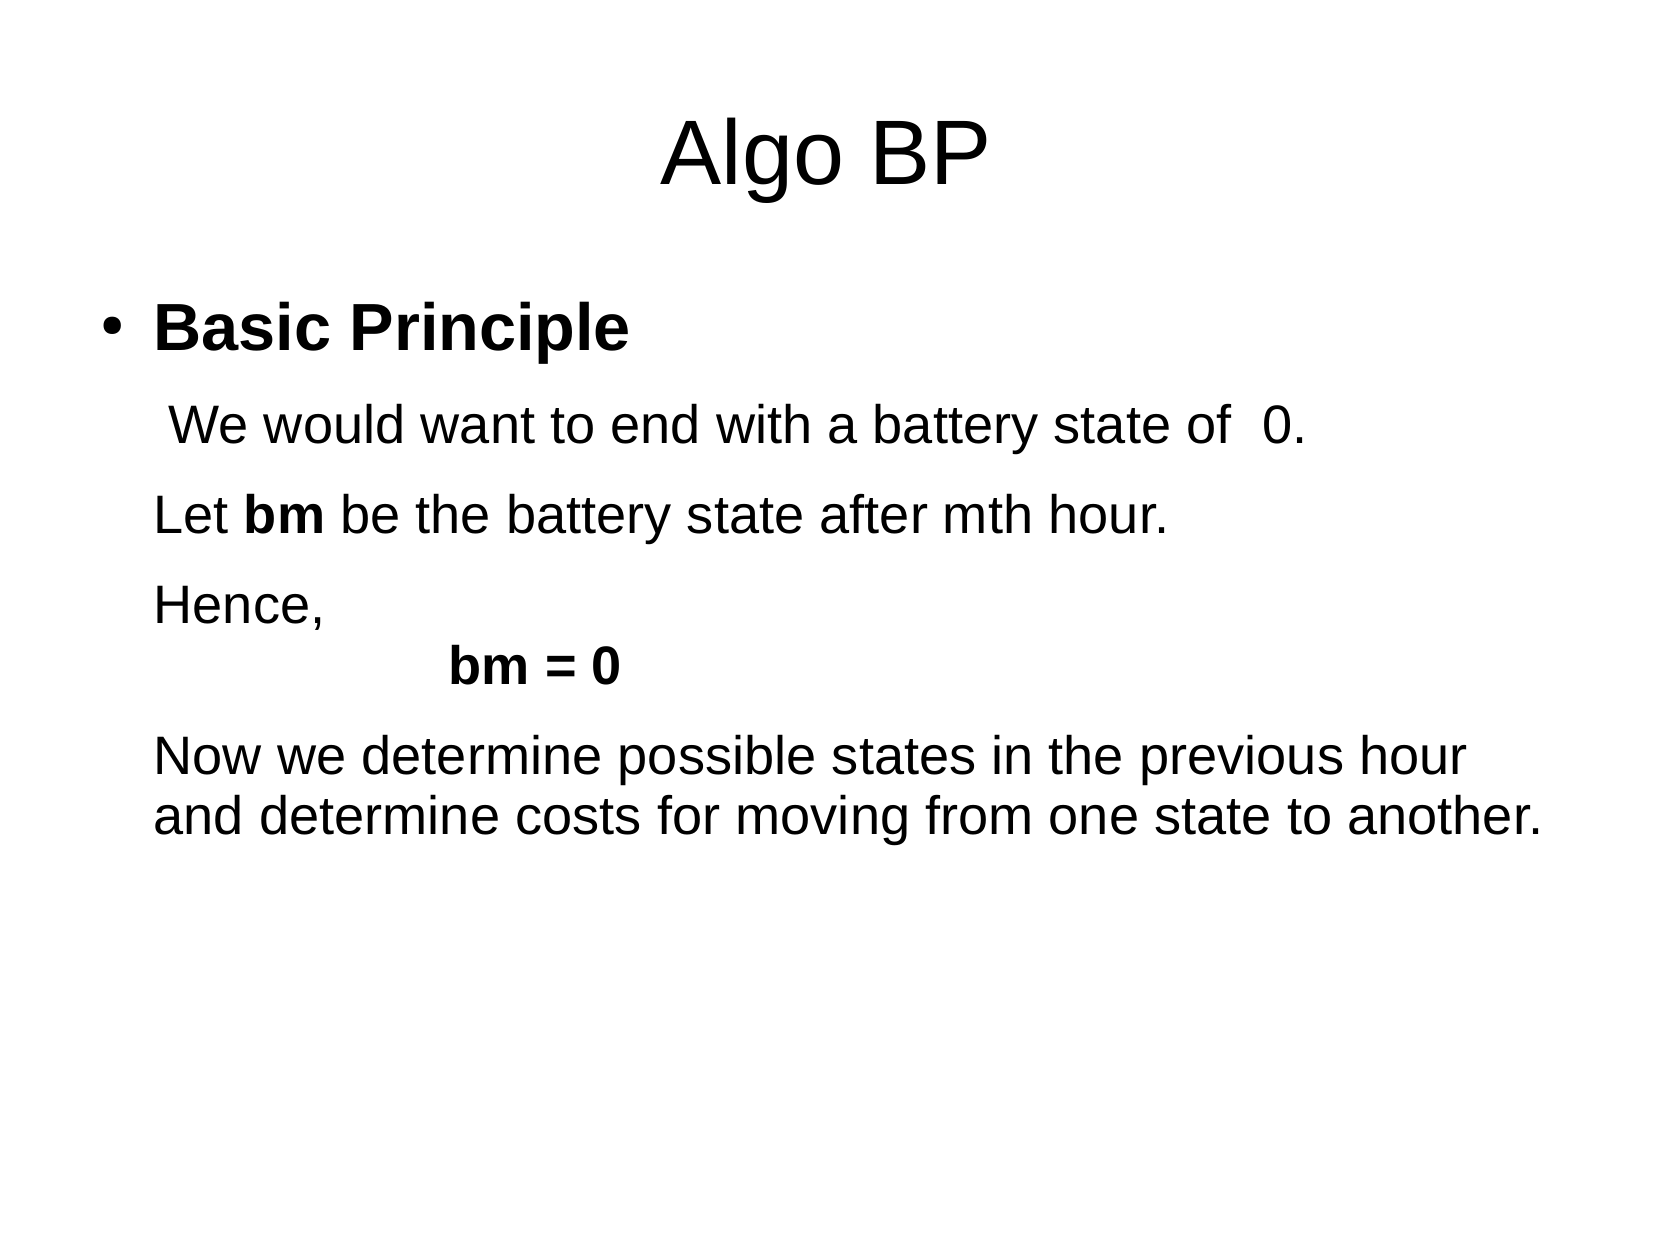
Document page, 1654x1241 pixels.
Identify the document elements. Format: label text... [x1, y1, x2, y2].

list Basic Principle We would want to end with a battery state of 0. Let bm be the battery state after mth hour. Hence, bm = 0 Now we determine possible states in the previous hour and determine costs for moving from one state to another. [82, 290, 1571, 1010]
title Algo BP [82, 49, 1571, 257]
